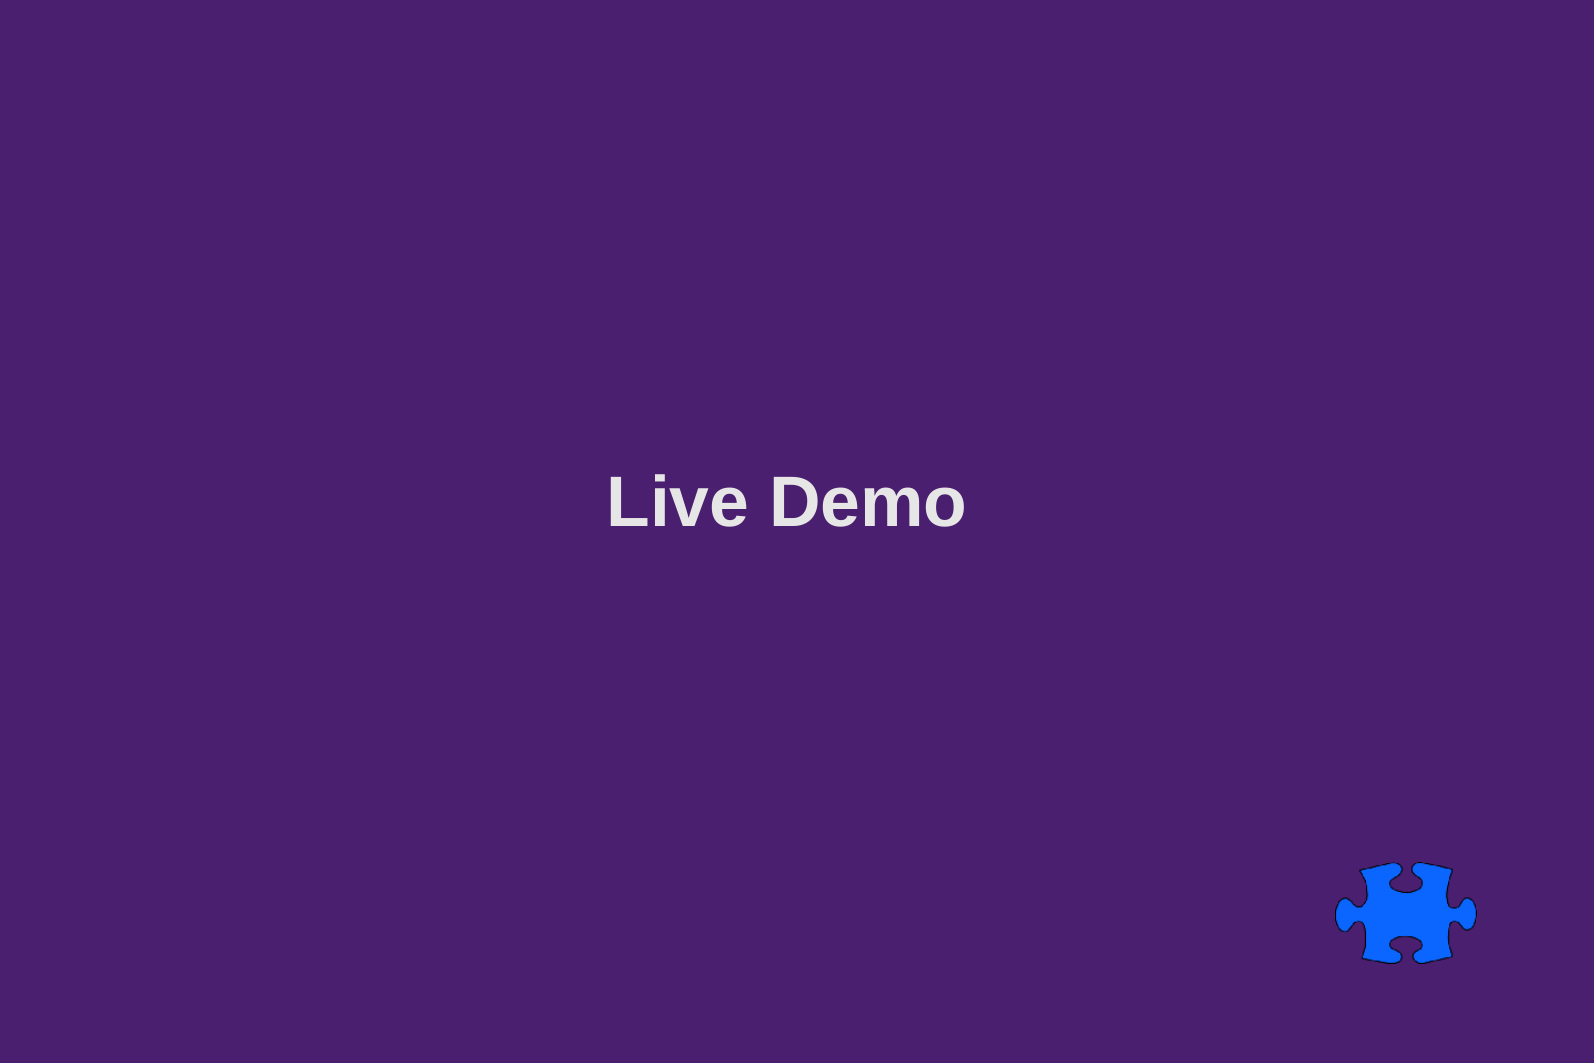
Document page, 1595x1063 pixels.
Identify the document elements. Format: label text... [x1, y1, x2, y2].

title Live Demo [106, 413, 1468, 591]
picture [1335, 862, 1477, 964]
